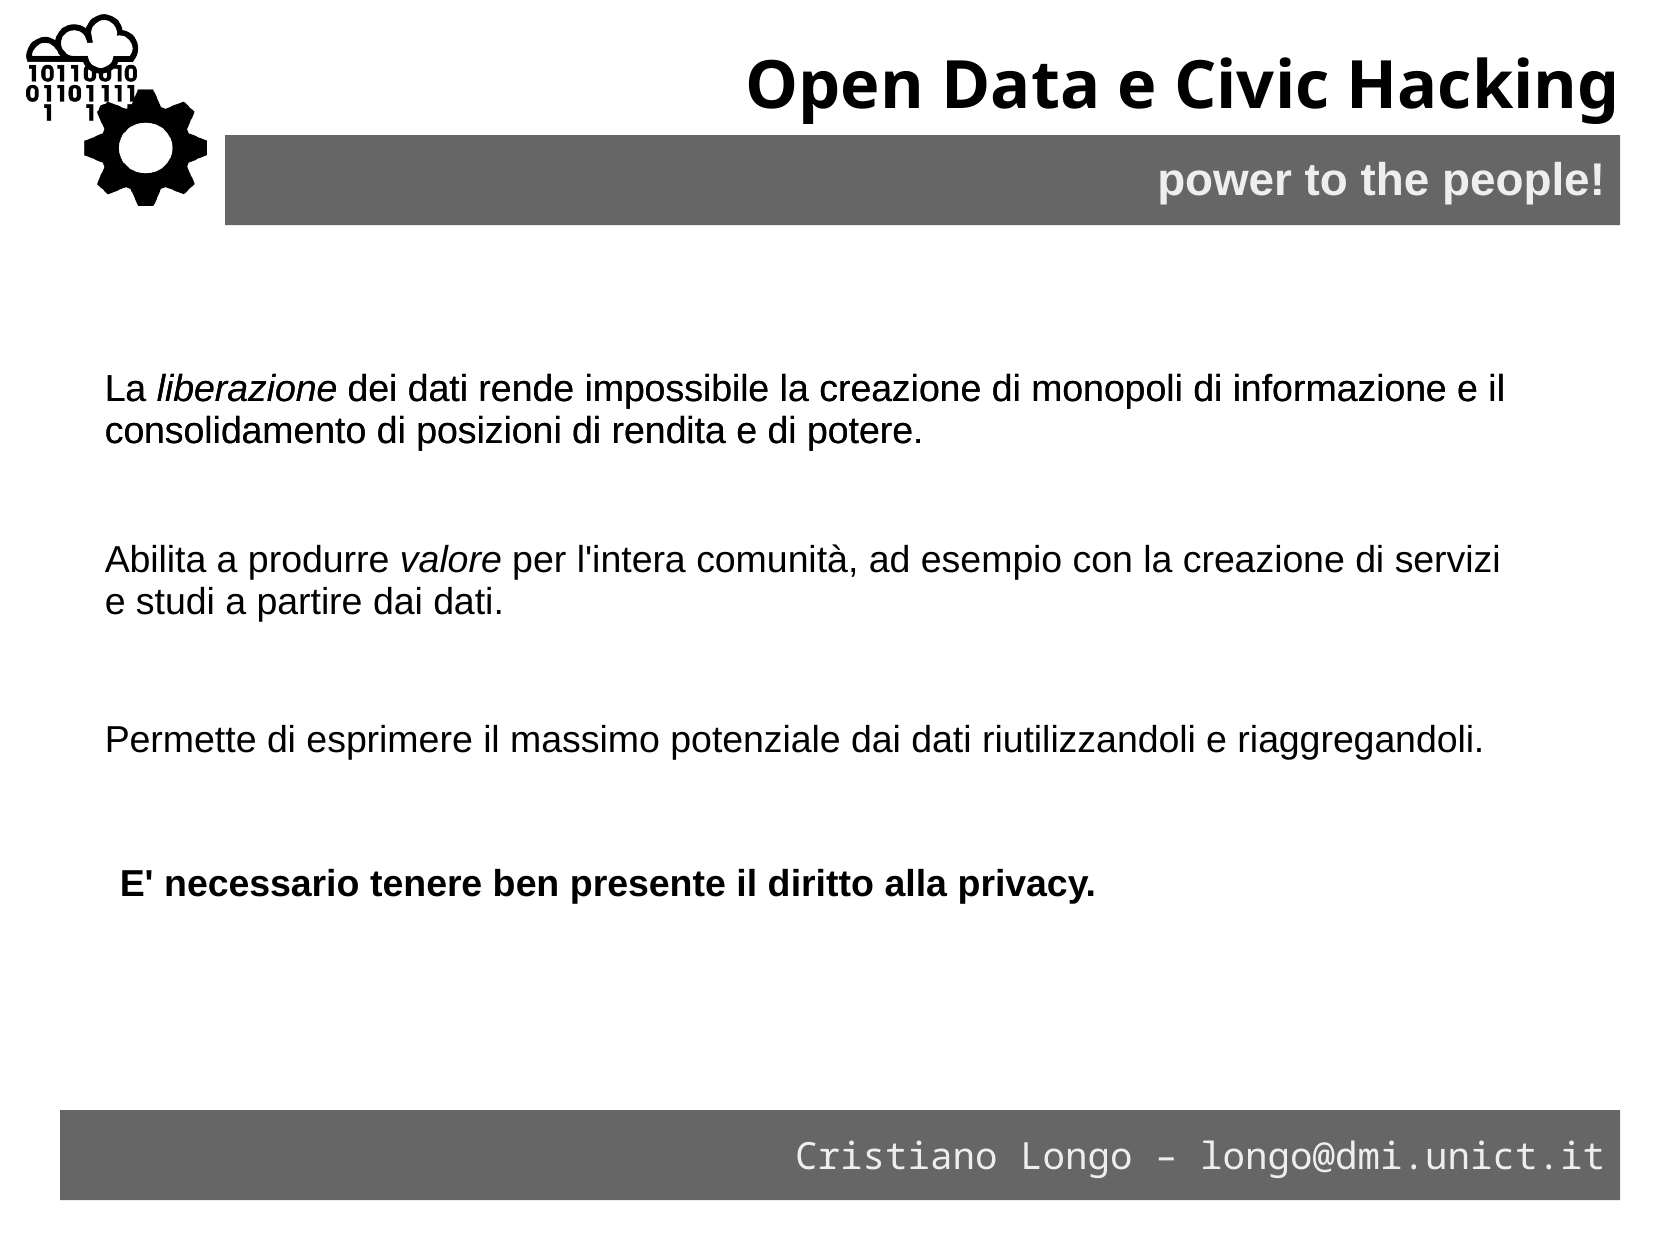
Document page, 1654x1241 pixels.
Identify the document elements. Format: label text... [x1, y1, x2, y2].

text_box Cristiano Longo – longo@dmi.unict.it [60, 1110, 1621, 1201]
text_box power to the people! [225, 135, 1621, 226]
text_box Abilita a produrre valore per l'intera comunità, ad esempio con la creazione di servizi e studi a partire dai dati. [90, 531, 1546, 631]
text_box Open Data e Civic Hacking [285, 30, 1636, 123]
text_box La liberazione dei dati rende impossibile la creazione di monopoli di informazione e il consolidamento di posizioni di rendita e di potere. [90, 360, 1546, 459]
text_box E' necessario tenere ben presente il diritto alla privacy. [105, 855, 1561, 912]
picture [26, 14, 207, 206]
text_box Permette di esprimere il massimo potenziale dai dati riutilizzandoli e riaggregandoli. [90, 711, 1546, 769]
